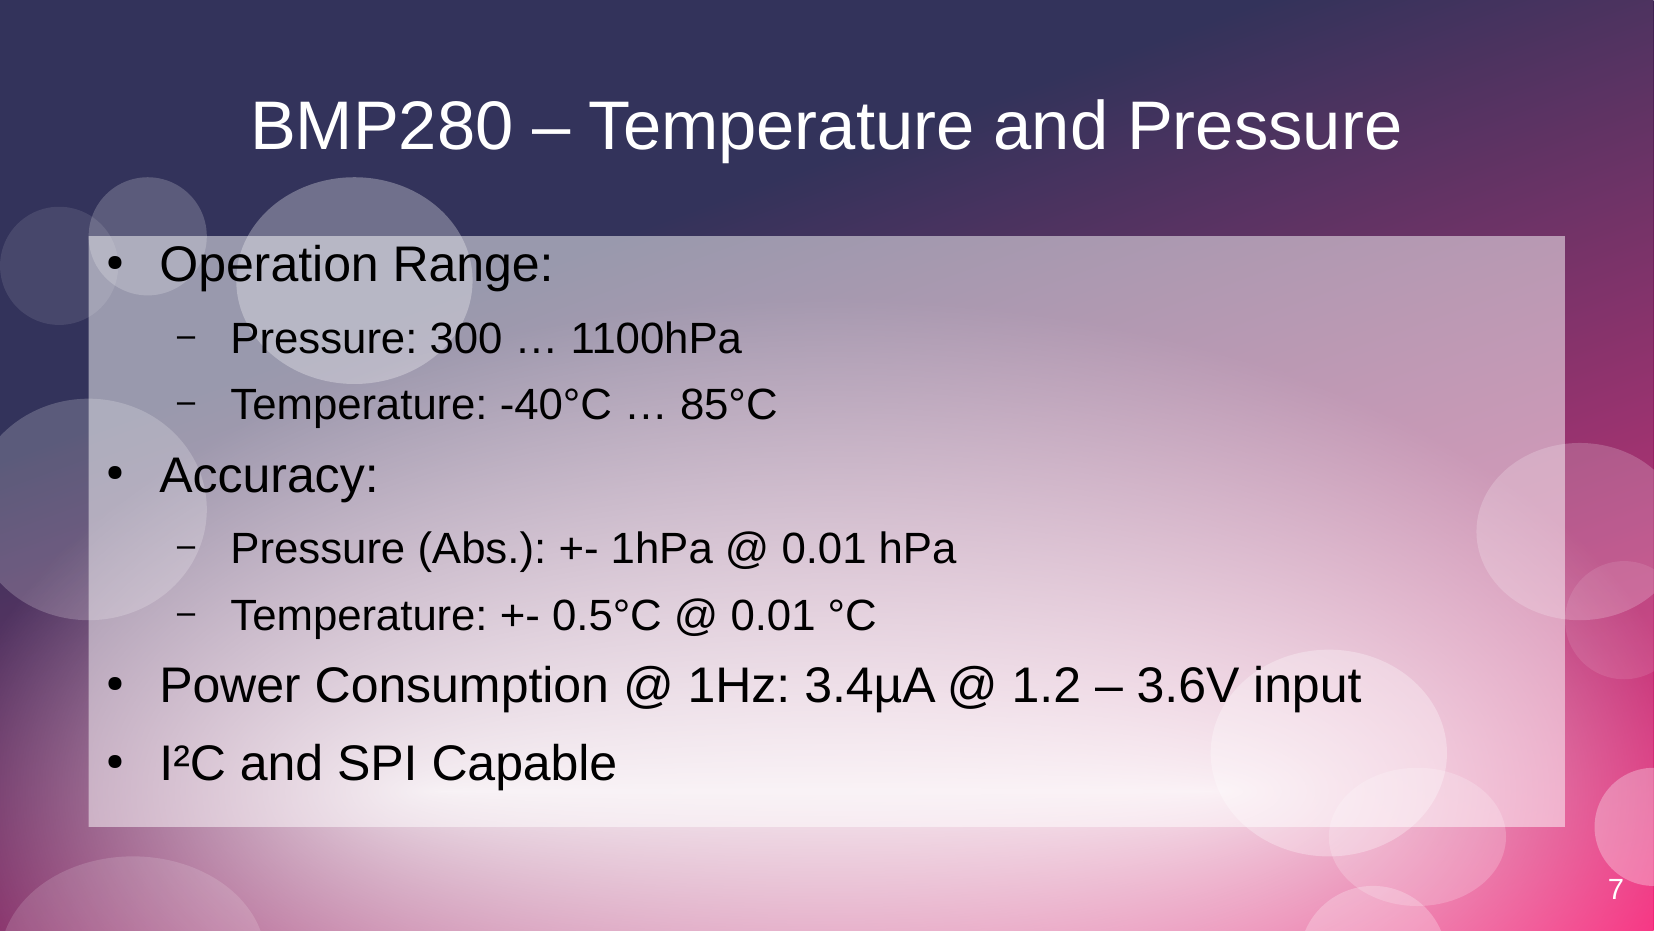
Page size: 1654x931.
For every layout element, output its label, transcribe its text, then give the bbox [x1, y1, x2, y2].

title BMP280 – Temperature and Pressure [88, 44, 1565, 207]
list Operation Range: Pressure: 300 … 1100hPa Temperature: -40°C … 85°C Accuracy: Pressure (Abs.): +- 1hPa @ 0.01 hPa Temperature: +- 0.5°C @ 0.01 °C Power Consumption @ 1Hz: 3.4µA @ 1.2 – 3.6V input I²C and SPI Capable [88, 236, 1565, 827]
